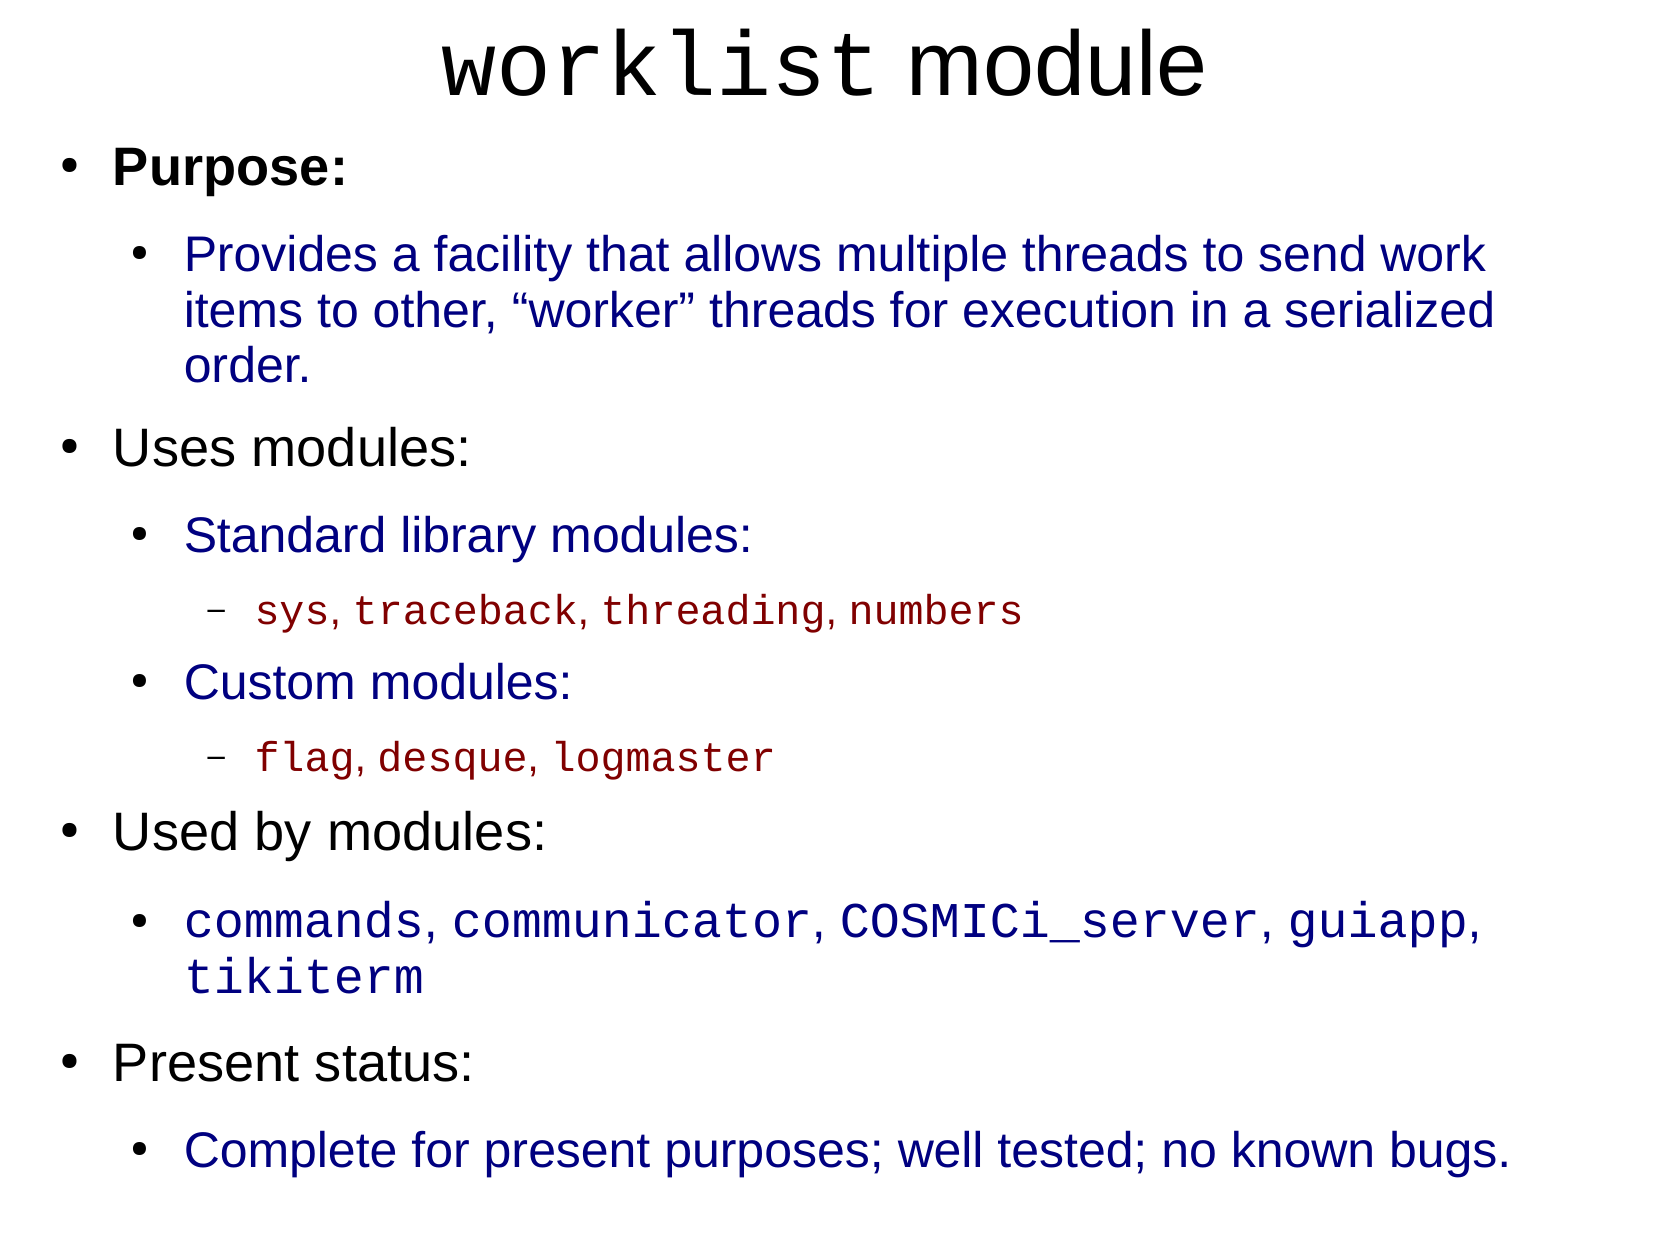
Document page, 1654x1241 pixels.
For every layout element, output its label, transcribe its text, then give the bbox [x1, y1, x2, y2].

title worklist module [80, 11, 1569, 123]
list Purpose: Provides a facility that allows multiple threads to send work items to other, “worker” threads for execution in a serialized order. Uses modules: Standard library modules: sys, traceback, threading, numbers Custom modules: flag, desque, logmaster Used by modules: commands, communicator, COSMICi_server, guiapp, tikiterm Present status: Complete for present purposes; well tested; no known bugs. [42, 136, 1619, 1202]
